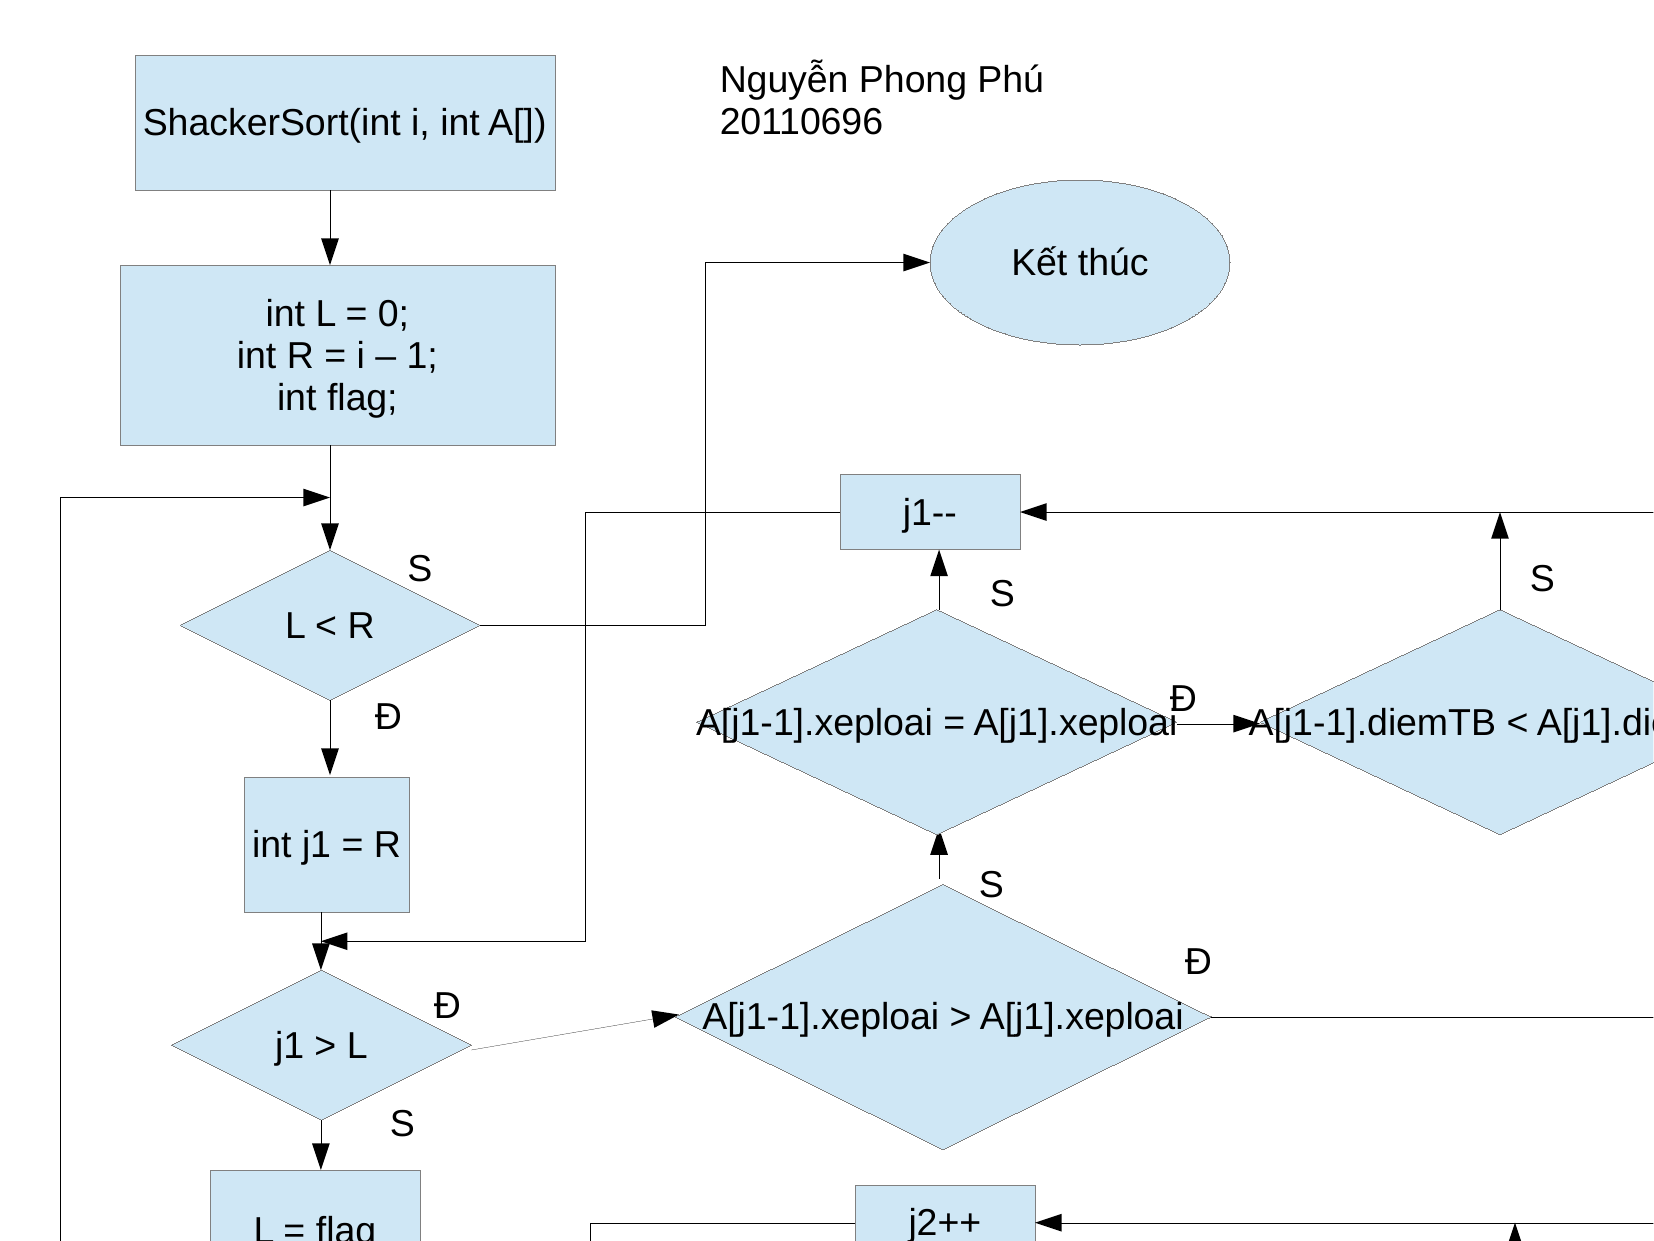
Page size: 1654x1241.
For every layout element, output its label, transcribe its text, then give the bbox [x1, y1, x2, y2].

text_box L = flag [360, 1225, 370, 1241]
text_box A[j1-1].diemTB < A[j1].diemTB [1279, 609, 1654, 835]
text_box ShackerSort(int i, int A[]) [135, 55, 556, 191]
text_box S [975, 564, 1066, 655]
text_box A[j1-1].xeploai > A[j1].xeploai [675, 884, 1212, 1150]
text_box j1-- [840, 474, 1021, 550]
text_box A[j1-1].xeploai = A[j1].xeploai [726, 609, 1155, 835]
text_box Đ [360, 688, 451, 779]
text_box j2++ [855, 1185, 1036, 1241]
text_box Kết thúc [930, 180, 1231, 346]
text_box S [1515, 549, 1606, 640]
text_box S [964, 856, 1055, 947]
text_box L < R [180, 550, 471, 701]
text_box int L = 0; int R = i – 1; int flag; [120, 265, 556, 446]
text_box Đ [1170, 933, 1261, 994]
text_box S [375, 1095, 466, 1186]
text_box Nguyễn Phong Phú 20110696 [705, 51, 1201, 151]
text_box L = flag [210, 1170, 421, 1241]
text_box Đ [1155, 669, 1246, 760]
text_box Đ [419, 977, 510, 1068]
text_box S [392, 539, 483, 630]
text_box int j1 = R [244, 777, 410, 913]
text_box j1 > L [171, 970, 426, 1120]
